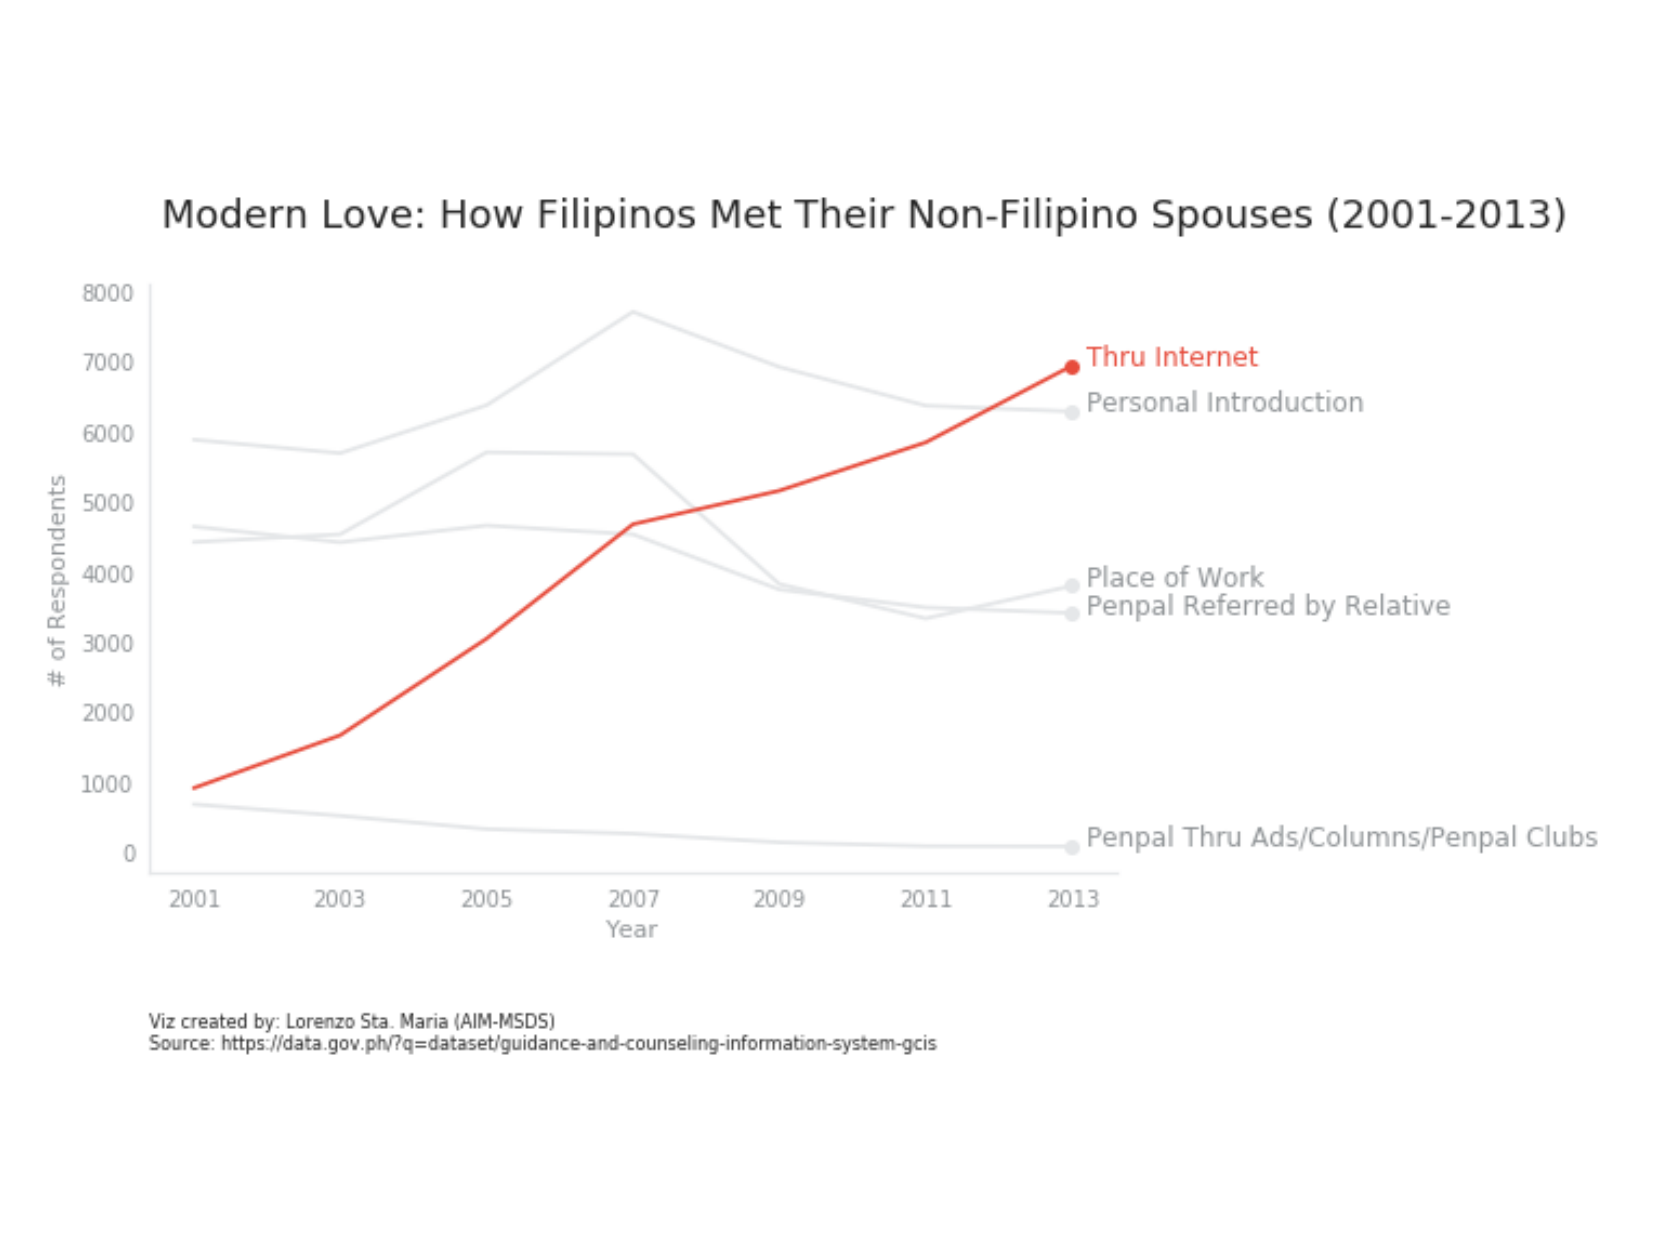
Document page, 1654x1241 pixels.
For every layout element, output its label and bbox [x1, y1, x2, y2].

picture [35, 183, 1613, 1070]
